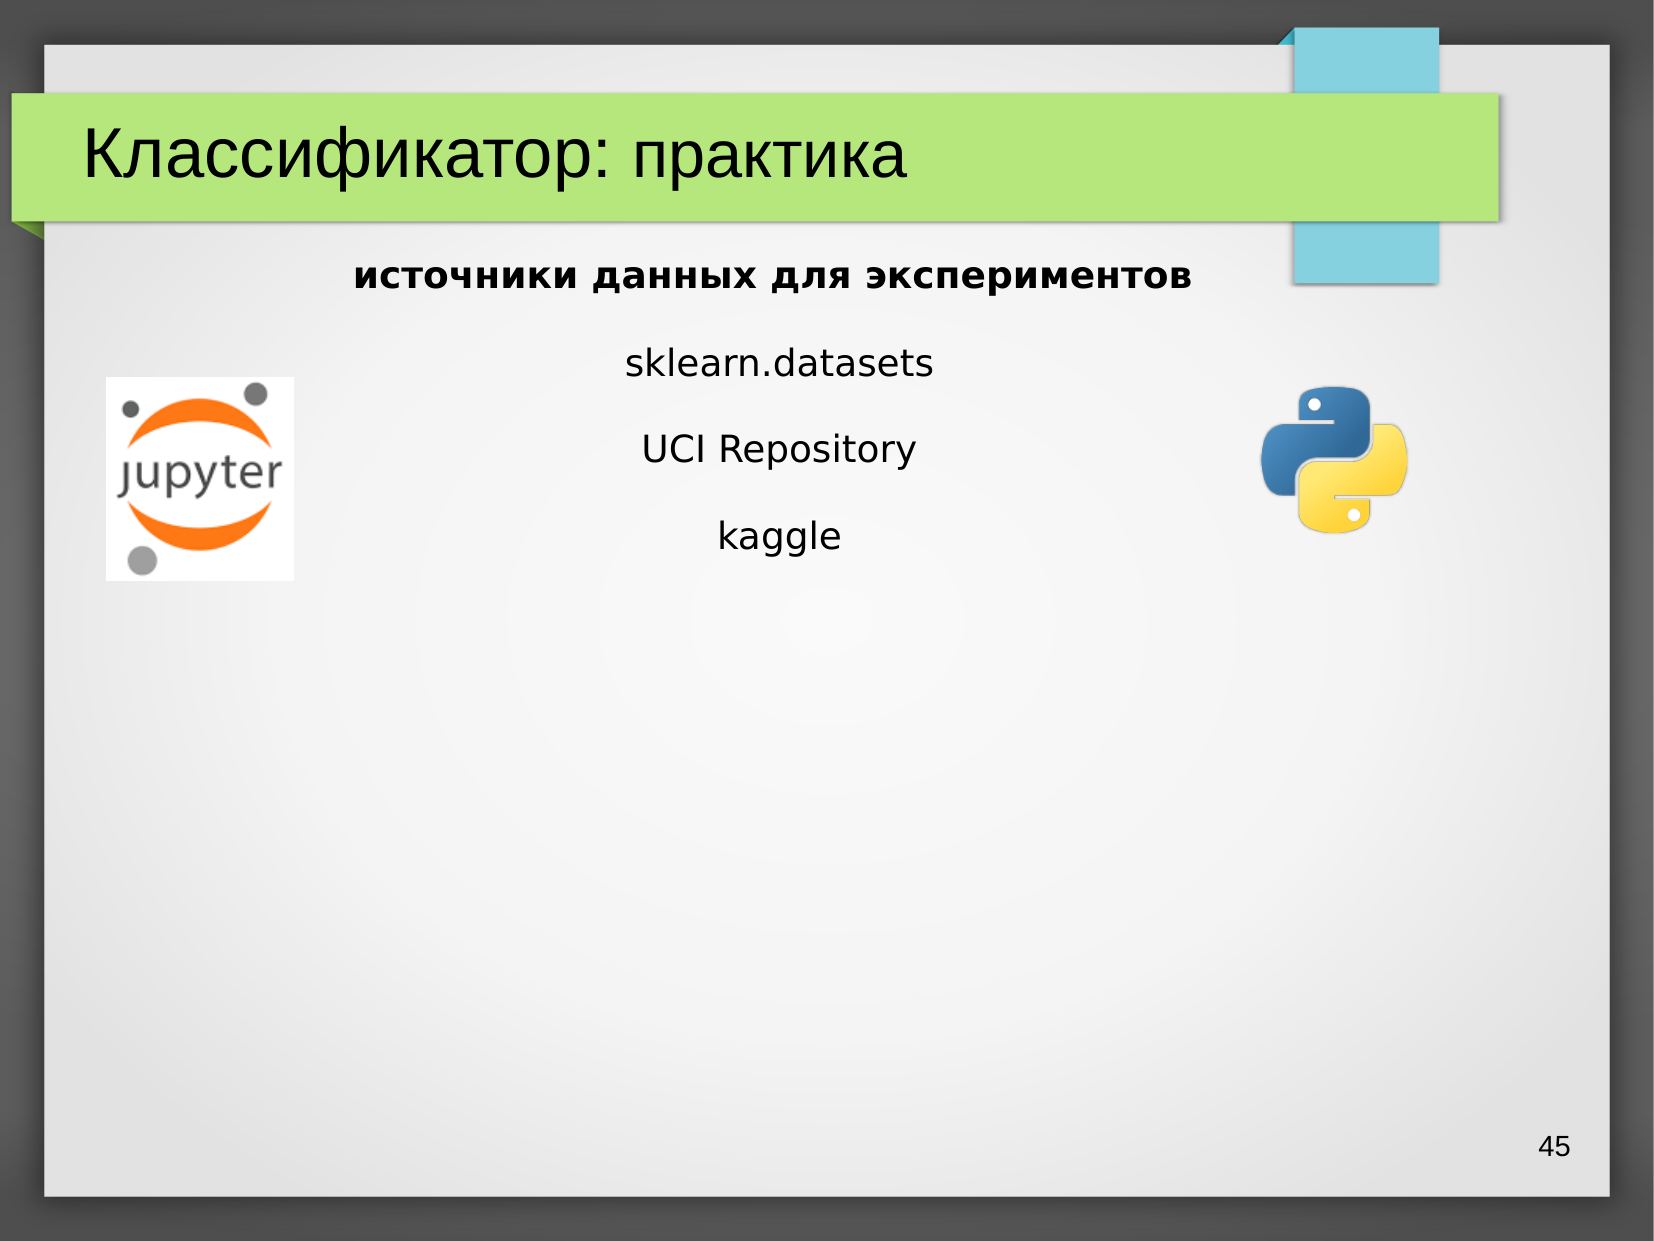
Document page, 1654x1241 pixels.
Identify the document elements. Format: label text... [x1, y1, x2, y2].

title Классификатор: практика [82, 49, 1571, 257]
picture [0, 0, 1654, 1241]
text_box источники данных для экспериментов sklearn.datasets UCI Repository kaggle [330, 246, 1229, 697]
